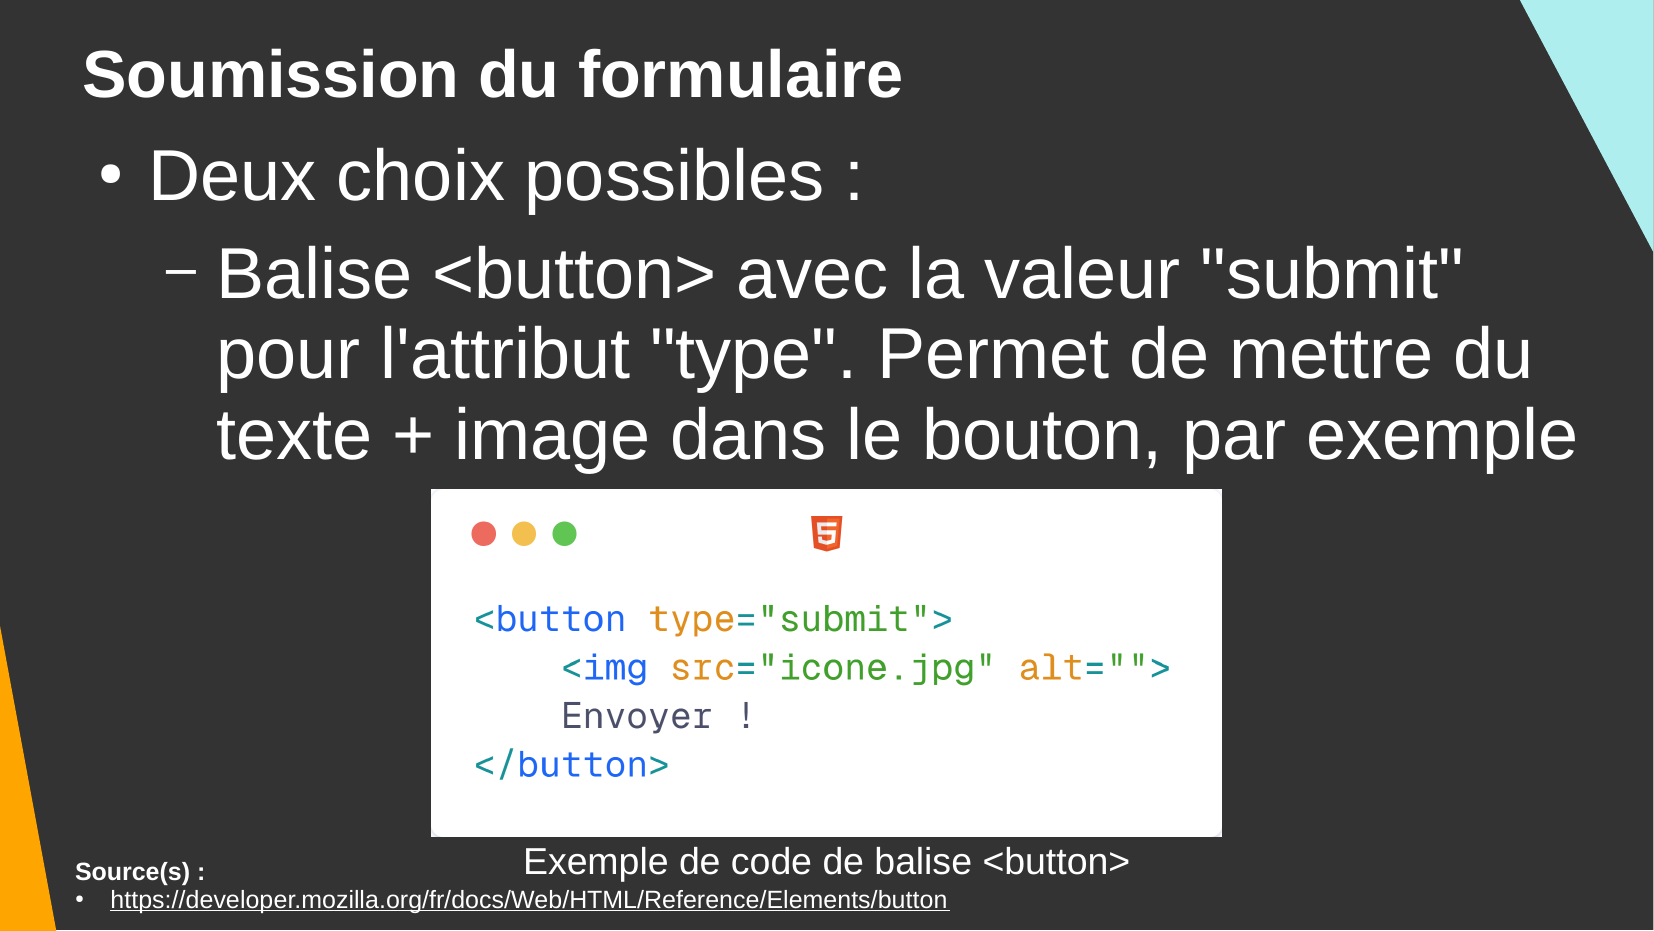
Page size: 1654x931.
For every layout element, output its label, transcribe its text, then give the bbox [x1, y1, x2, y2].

text_box Source(s) : https://developer.mozilla.org/fr/docs/Web/HTML/Reference/Elements/button [60, 817, 1546, 922]
list Deux choix possibles : Balise <button> avec la valeur "submit" pour l'attribut "type". Permet de mettre du texte + image dans le bouton, par exemple [80, 135, 1605, 497]
text_box [1519, 0, 1654, 254]
title Soumission du formulaire [82, 37, 1571, 114]
picture [431, 489, 1222, 817]
text_box [0, 625, 57, 931]
